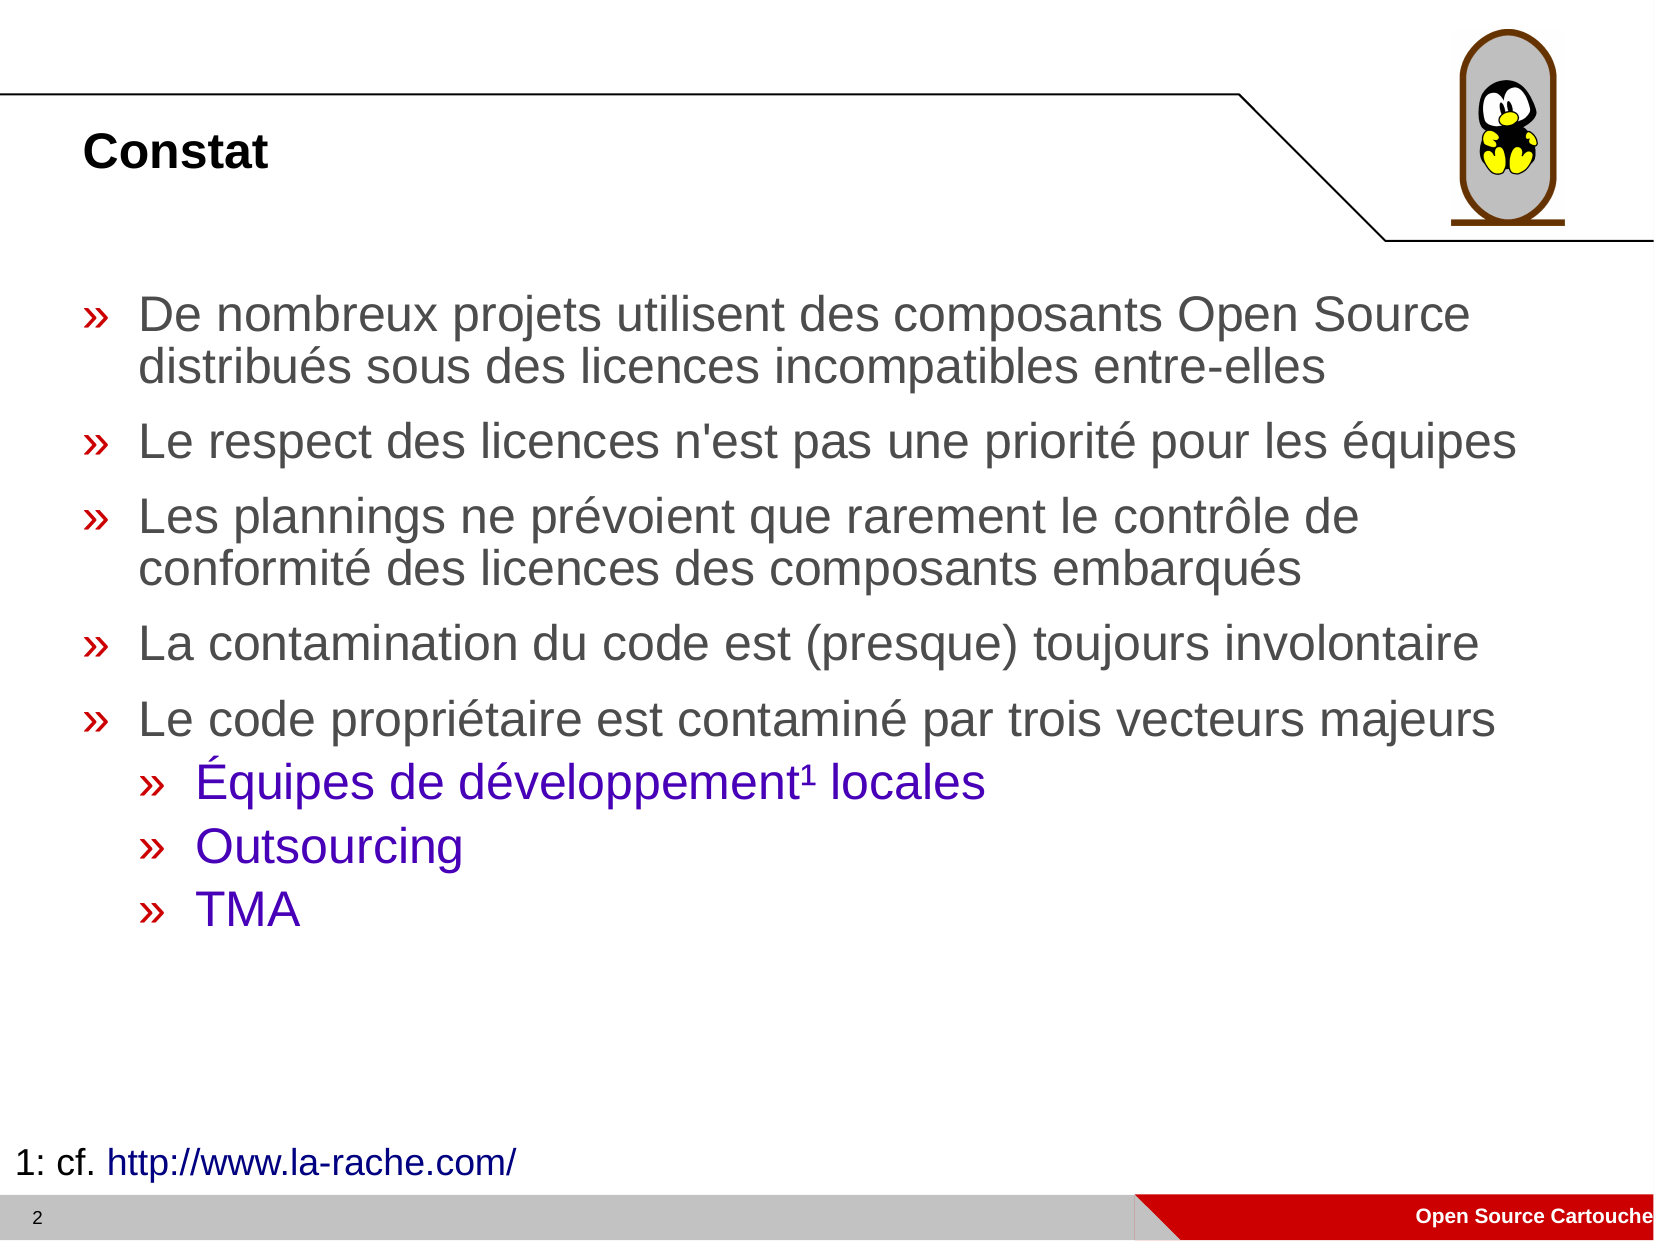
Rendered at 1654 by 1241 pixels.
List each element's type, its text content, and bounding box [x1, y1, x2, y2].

list De nombreux projets utilisent des composants Open Source distribués sous des licences incompatibles entre-elles Le respect des licences n'est pas une priorité pour les équipes Les plannings ne prévoient que rarement le contrôle de conformité des licences des composants embarqués La contamination du code est (presque) toujours involontaire Le code propriétaire est contaminé par trois vecteurs majeurs Équipes de développement¹ locales Outsourcing TMA [82, 290, 1571, 1109]
text_box 1: cf. http://www.la-rache.com/ [0, 1133, 1359, 1191]
picture [1451, 29, 1565, 49]
title Constat [82, 49, 1571, 257]
